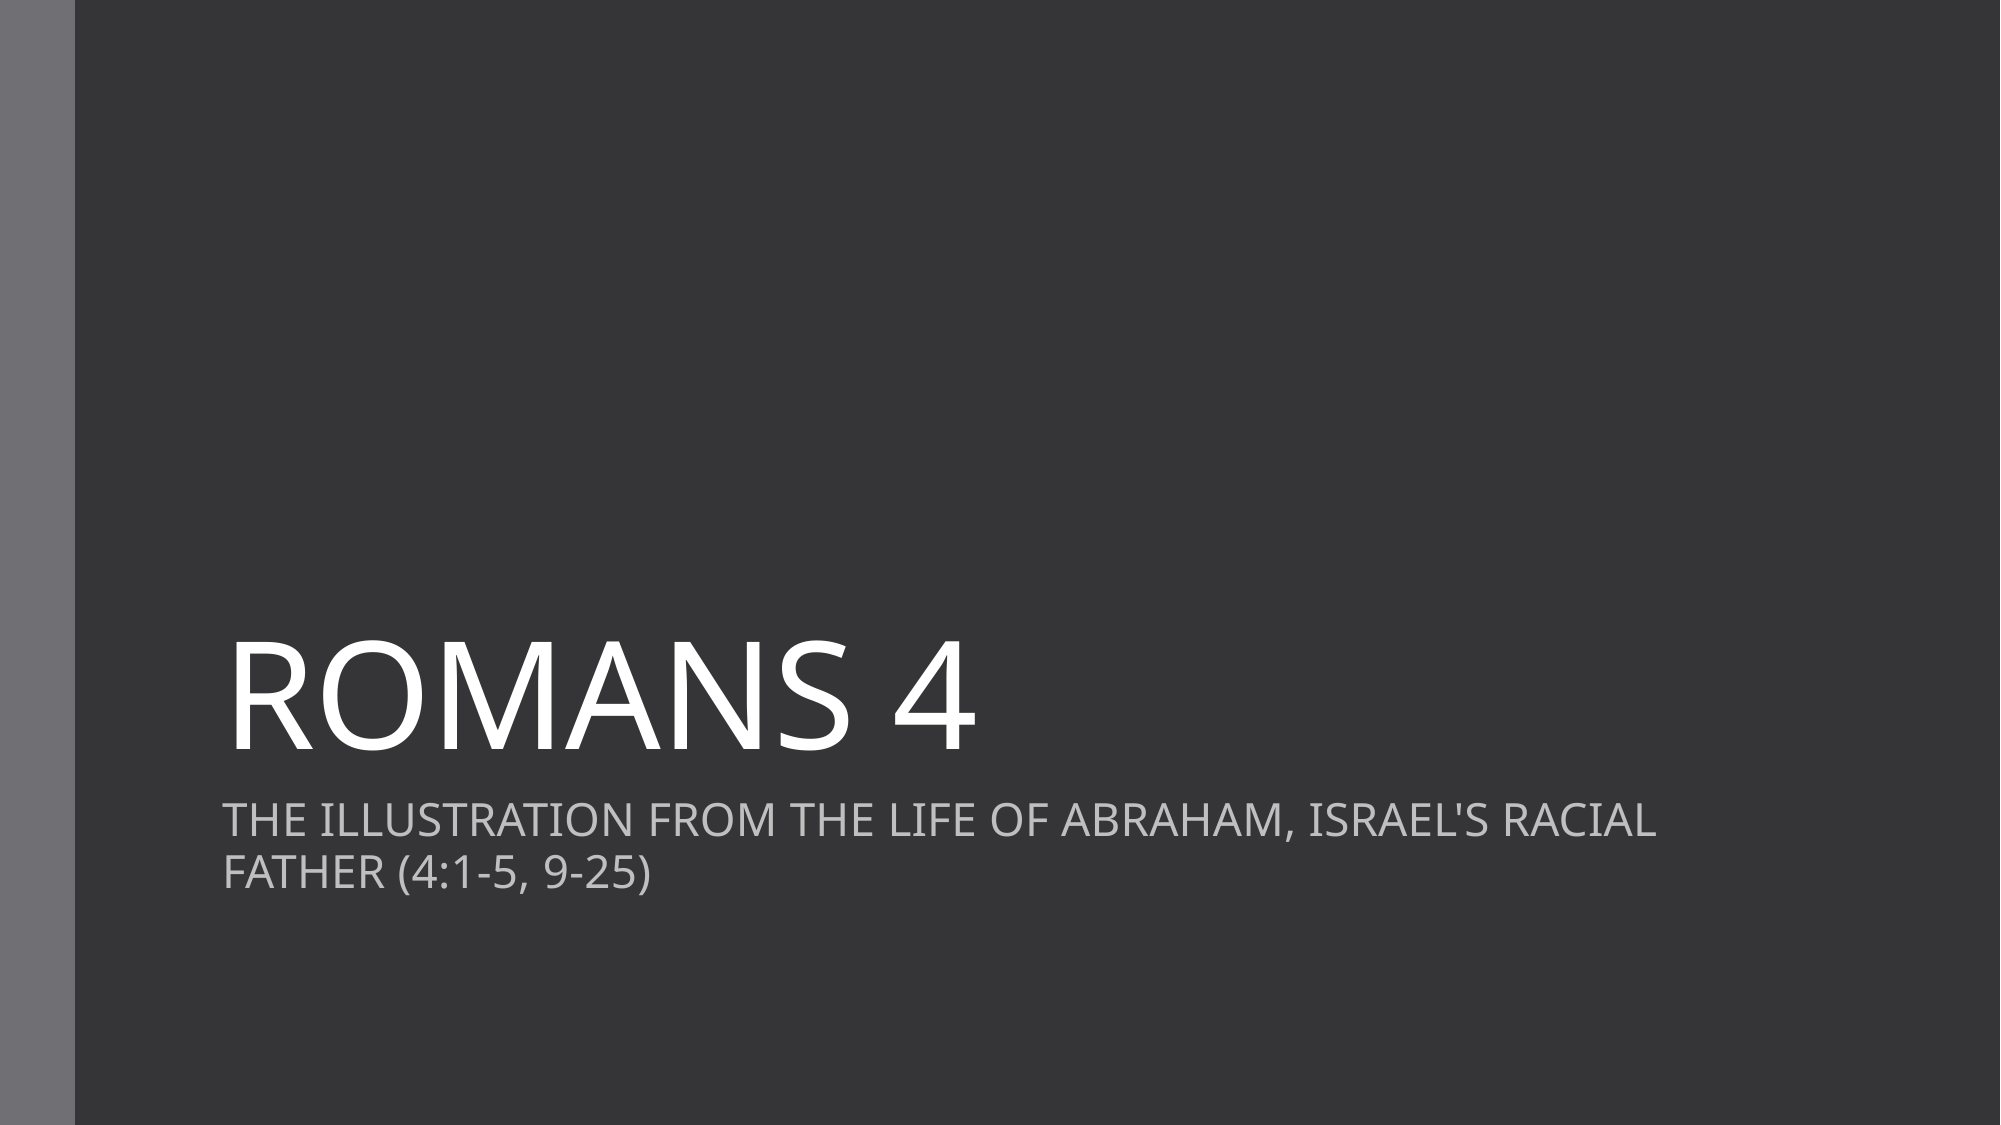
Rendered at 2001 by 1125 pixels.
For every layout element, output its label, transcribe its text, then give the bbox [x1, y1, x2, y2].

title ROMANS 4 [206, 124, 1752, 787]
subtitle THE ILLUSTRATION FROM THE LIFE OF ABRAHAM, ISRAEL'S RACIAL FATHER (4:1-5, 9-25) [206, 787, 1752, 1066]
